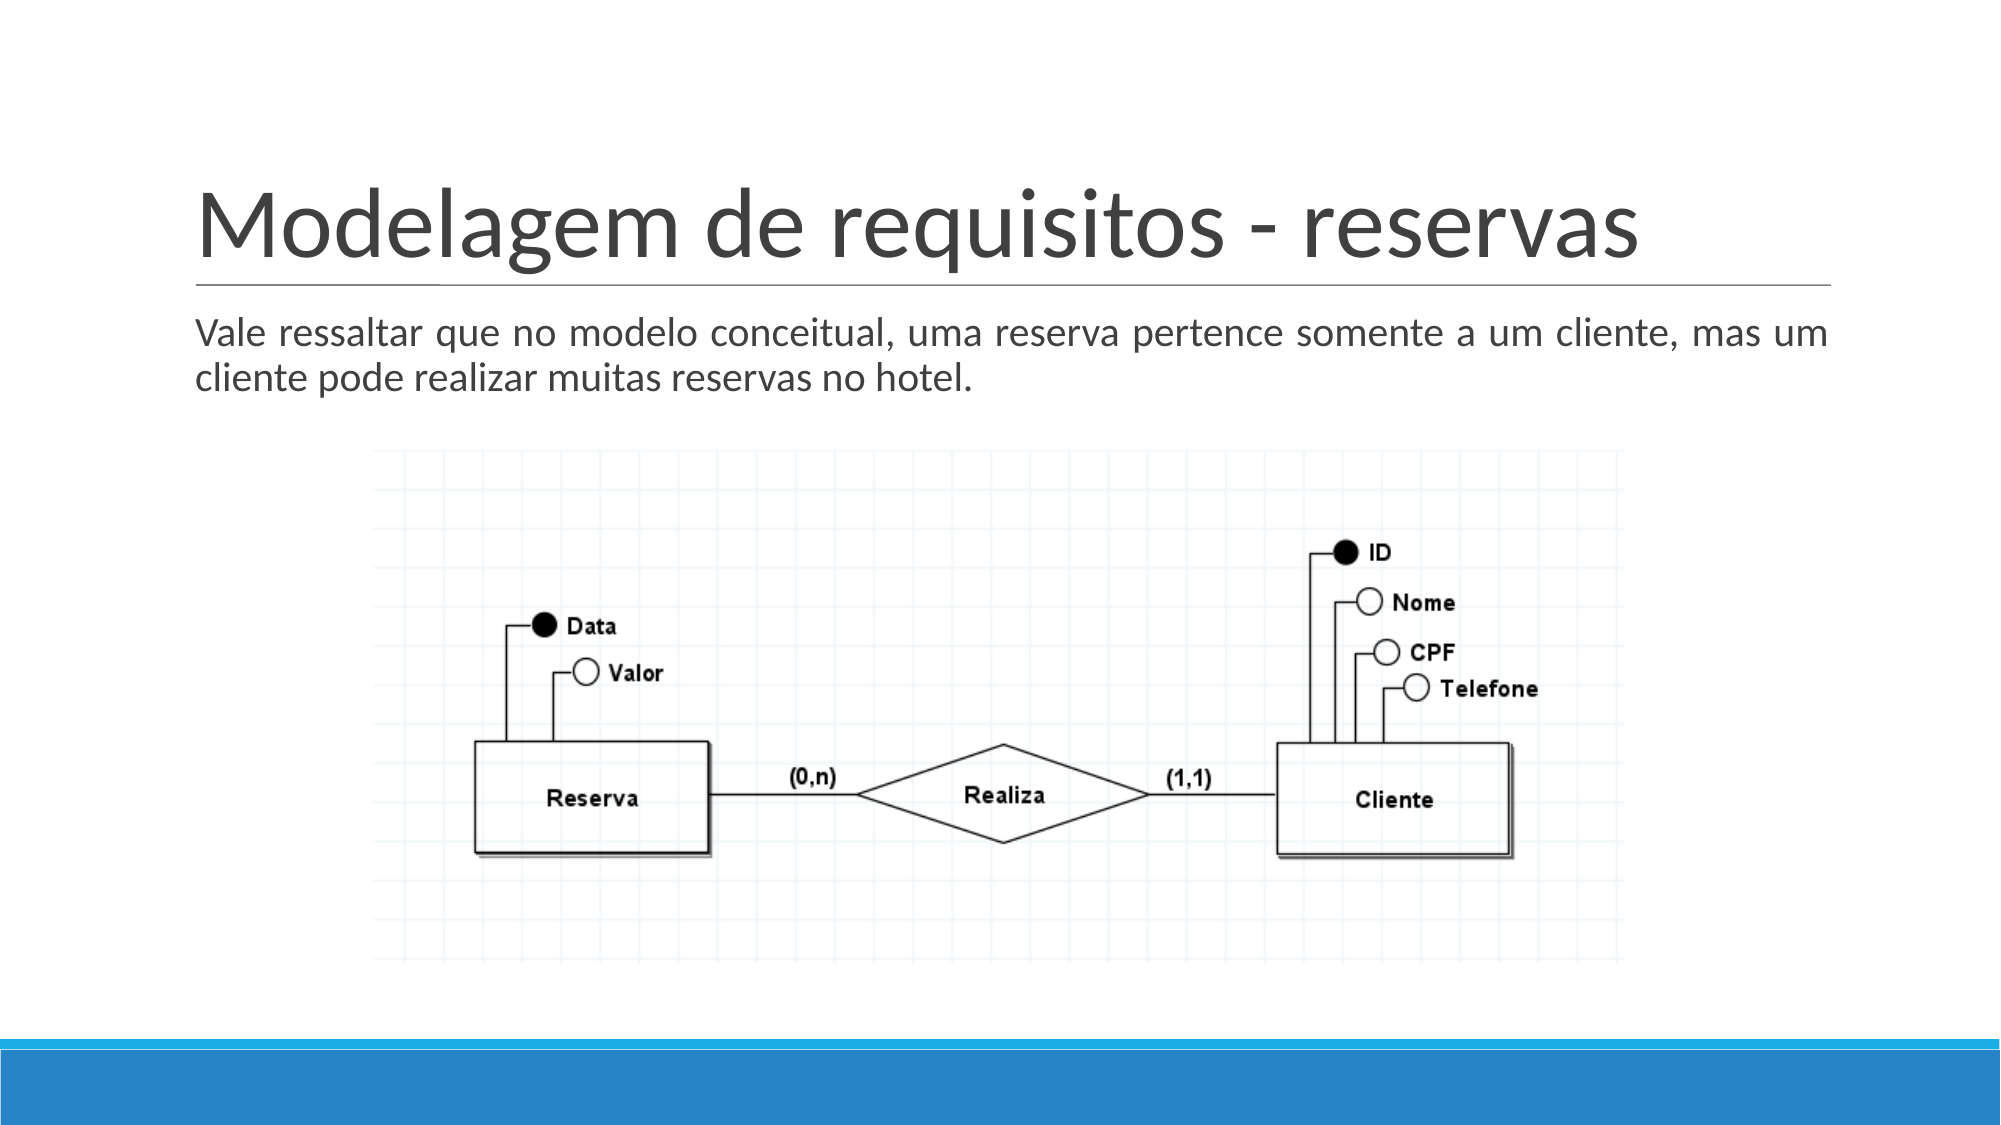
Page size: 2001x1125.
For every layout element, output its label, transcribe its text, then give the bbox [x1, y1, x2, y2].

picture [373, 450, 1624, 963]
text_box Modelagem de requisitos - reservas [180, 47, 1830, 285]
text_box Vale ressaltar que no modelo conceitual, uma reserva pertence somente a um cliente, mas um cliente pode realizar muitas reservas no hotel. [180, 302, 1830, 963]
